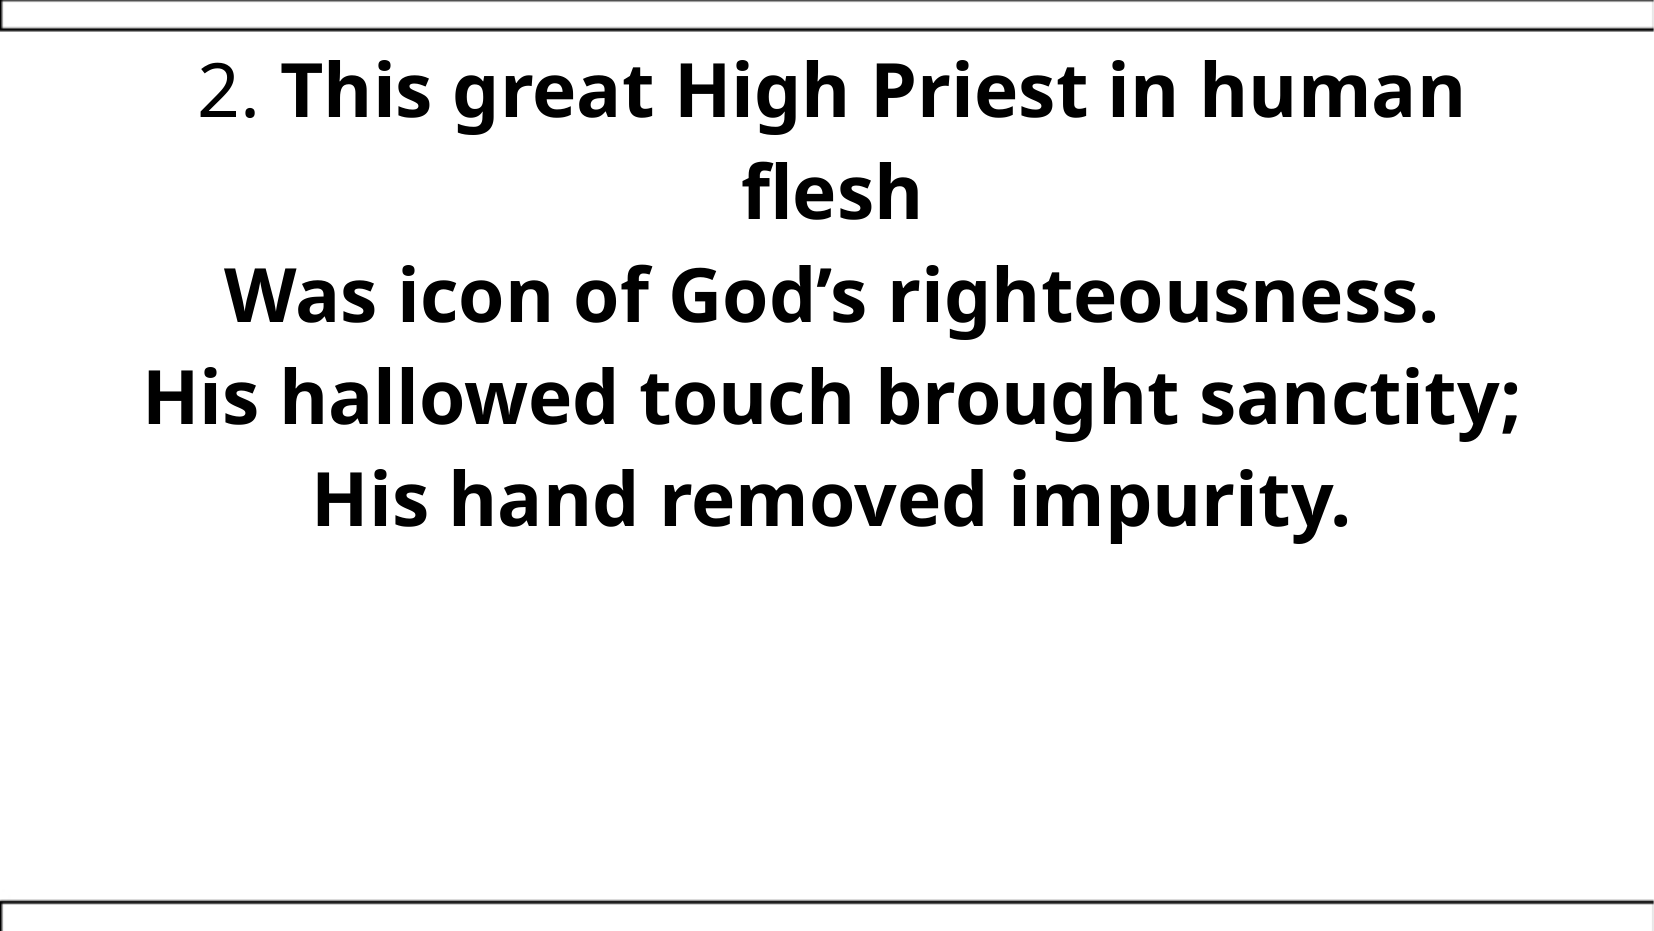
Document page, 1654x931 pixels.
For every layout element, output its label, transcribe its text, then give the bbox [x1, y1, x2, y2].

picture [0, 0, 1654, 931]
text_box 2. This great High Priest in human flesh Was icon of God’s righteousness. His hallowed touch brought sanctity; His hand removed impurity. [105, 30, 1561, 460]
